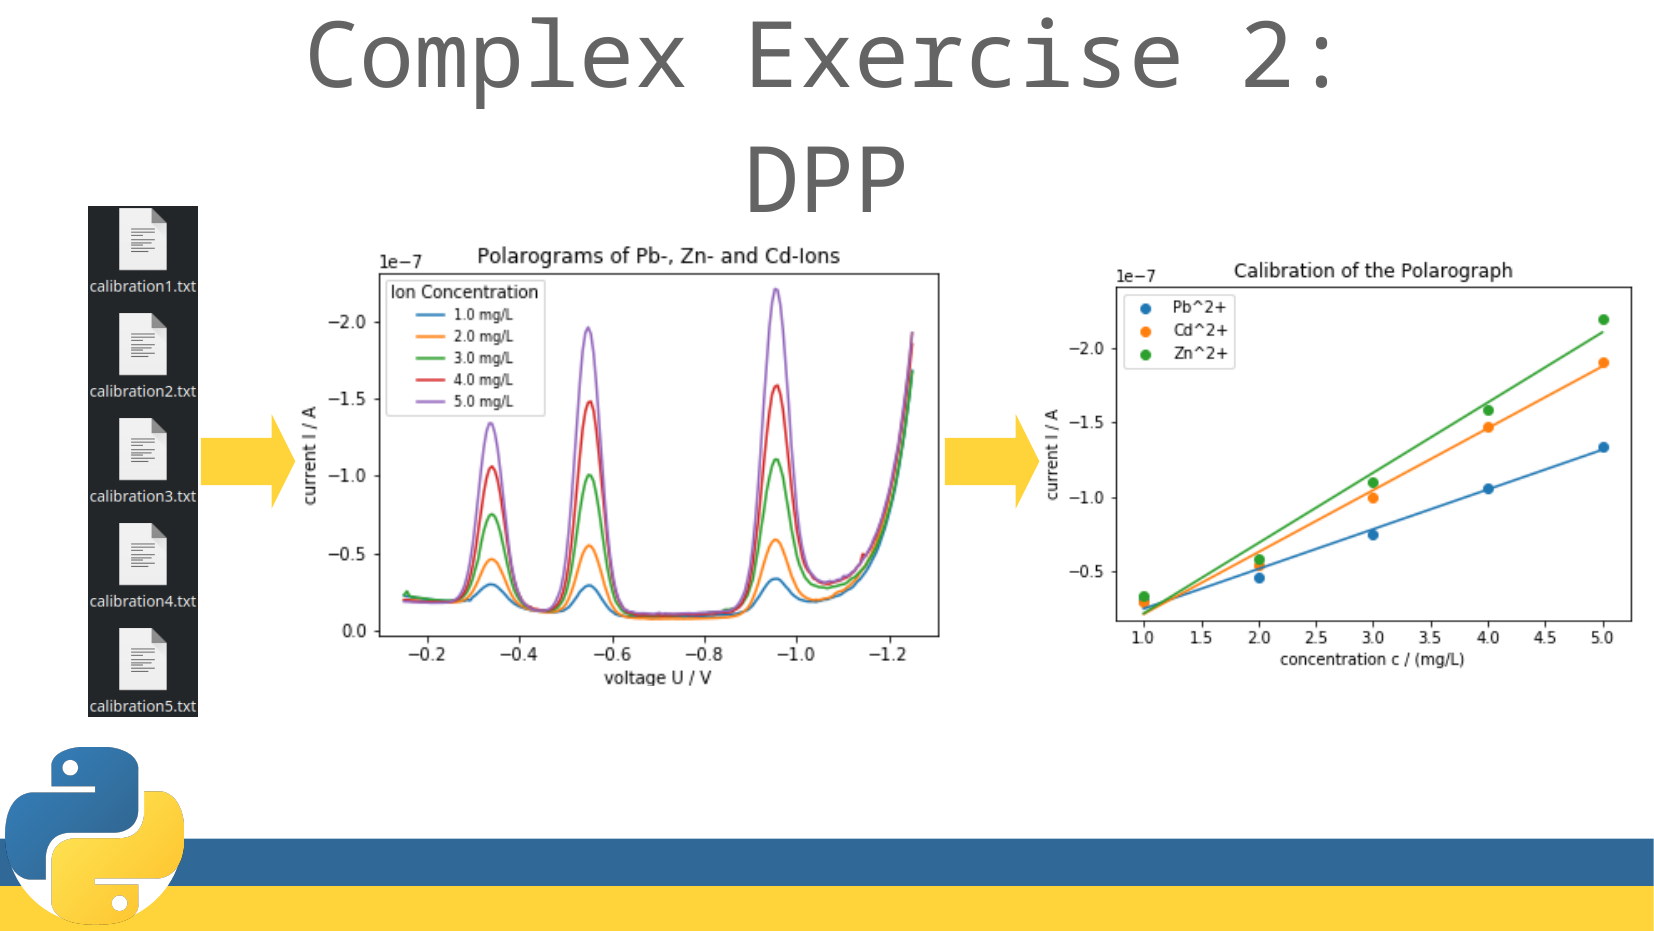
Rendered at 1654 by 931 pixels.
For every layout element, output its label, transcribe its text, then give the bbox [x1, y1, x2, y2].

picture [1044, 254, 1636, 669]
title Complex Exercise 2: DPP [82, 22, 1571, 207]
text_box [200, 414, 296, 509]
picture [5, 747, 184, 925]
picture [88, 206, 198, 717]
text_box [944, 414, 1040, 509]
picture [298, 236, 951, 686]
